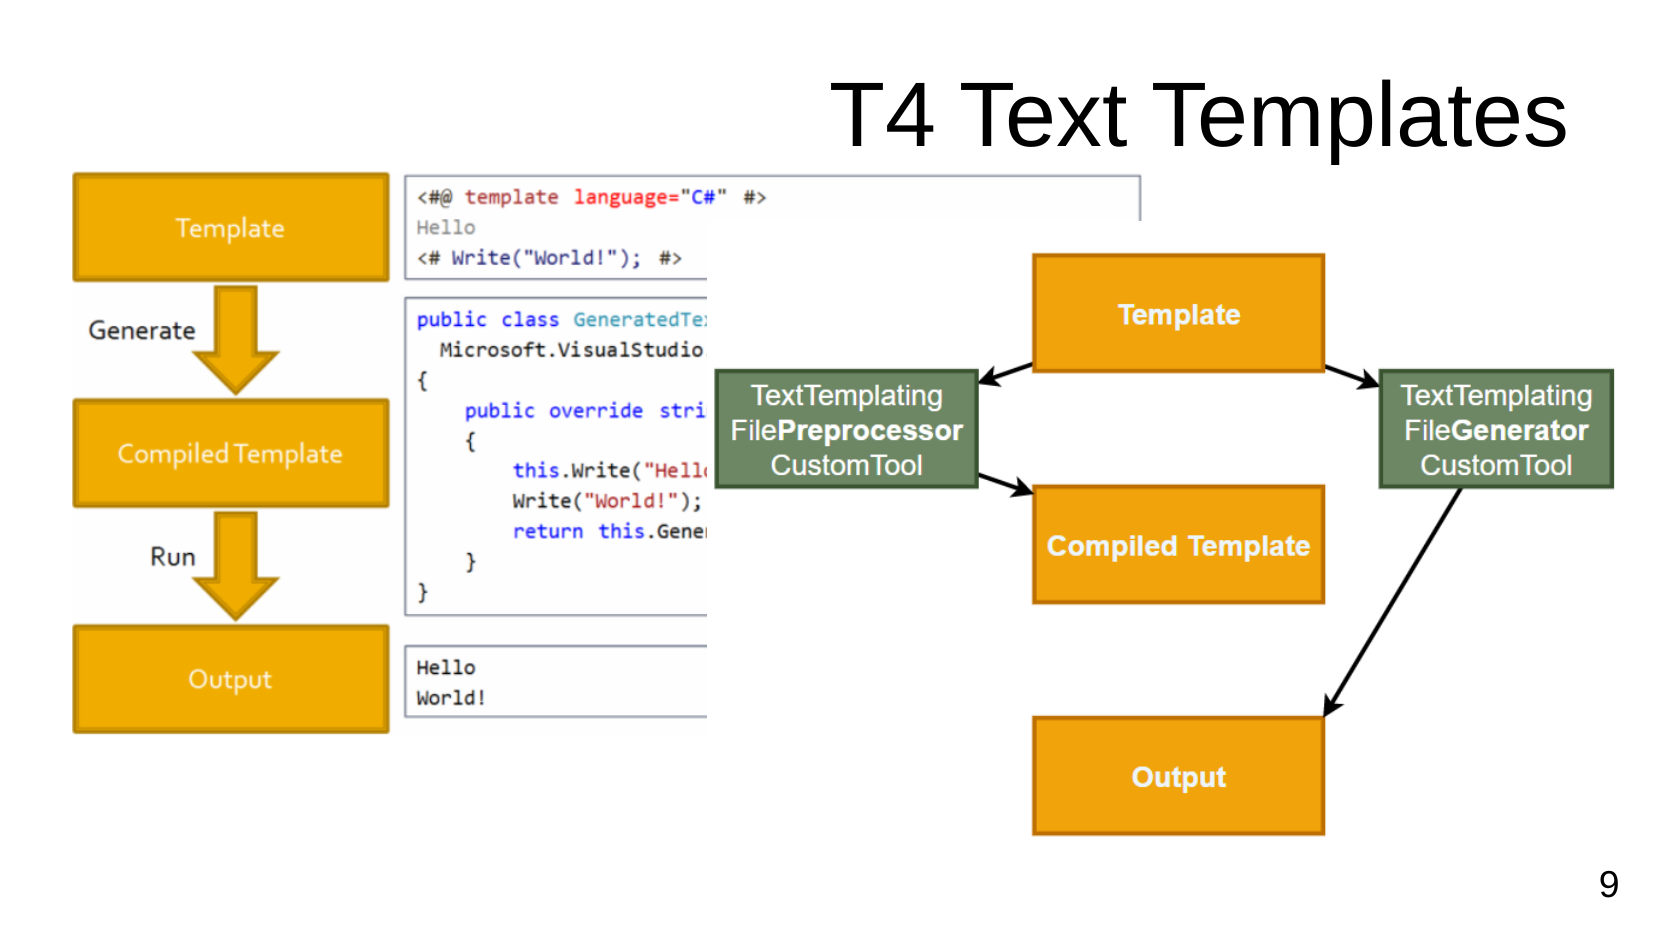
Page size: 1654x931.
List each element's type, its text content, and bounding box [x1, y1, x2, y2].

text_box <номер> [1518, 856, 1654, 927]
title T4 Text Templates [82, 37, 1571, 193]
picture [29, 147, 1625, 857]
